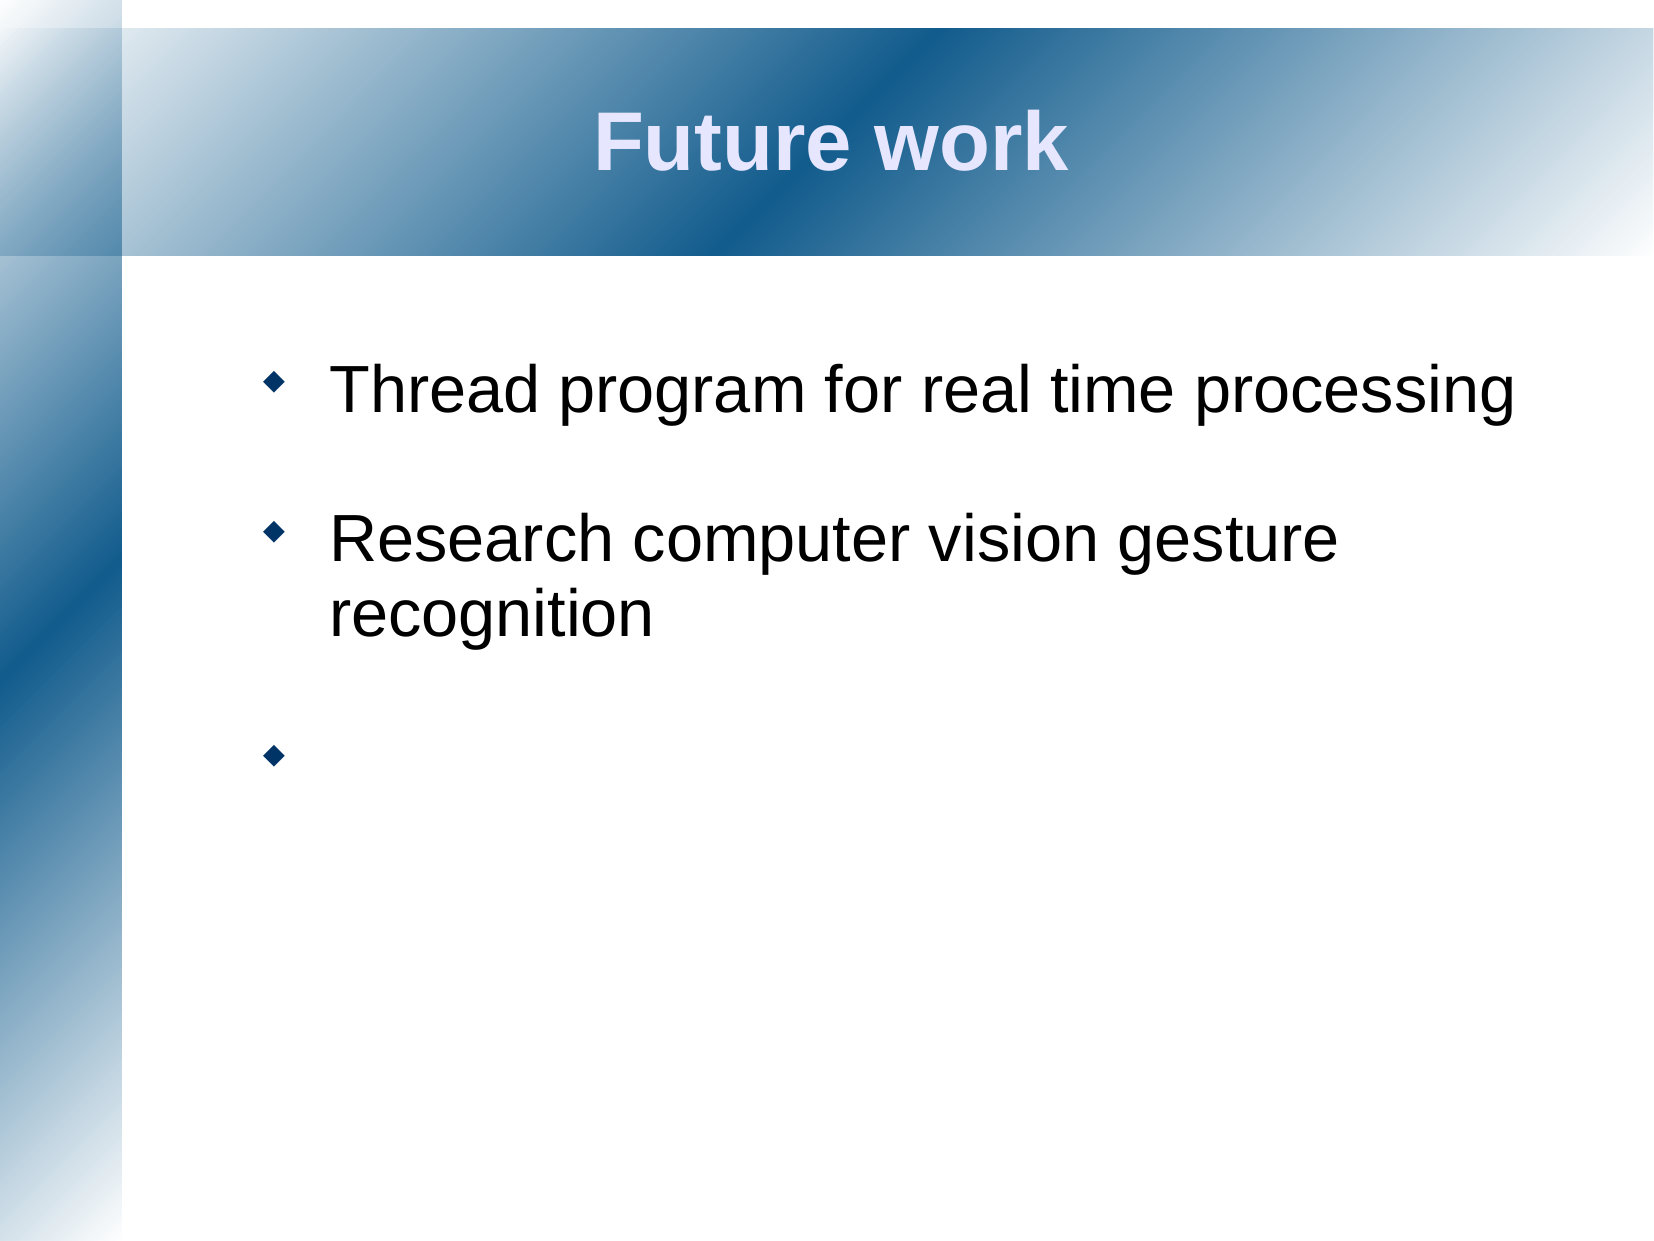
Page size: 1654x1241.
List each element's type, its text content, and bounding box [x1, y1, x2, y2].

list Thread program for real time processing Research computer vision gesture recognition [258, 351, 1633, 1207]
title Future work [125, 37, 1538, 246]
